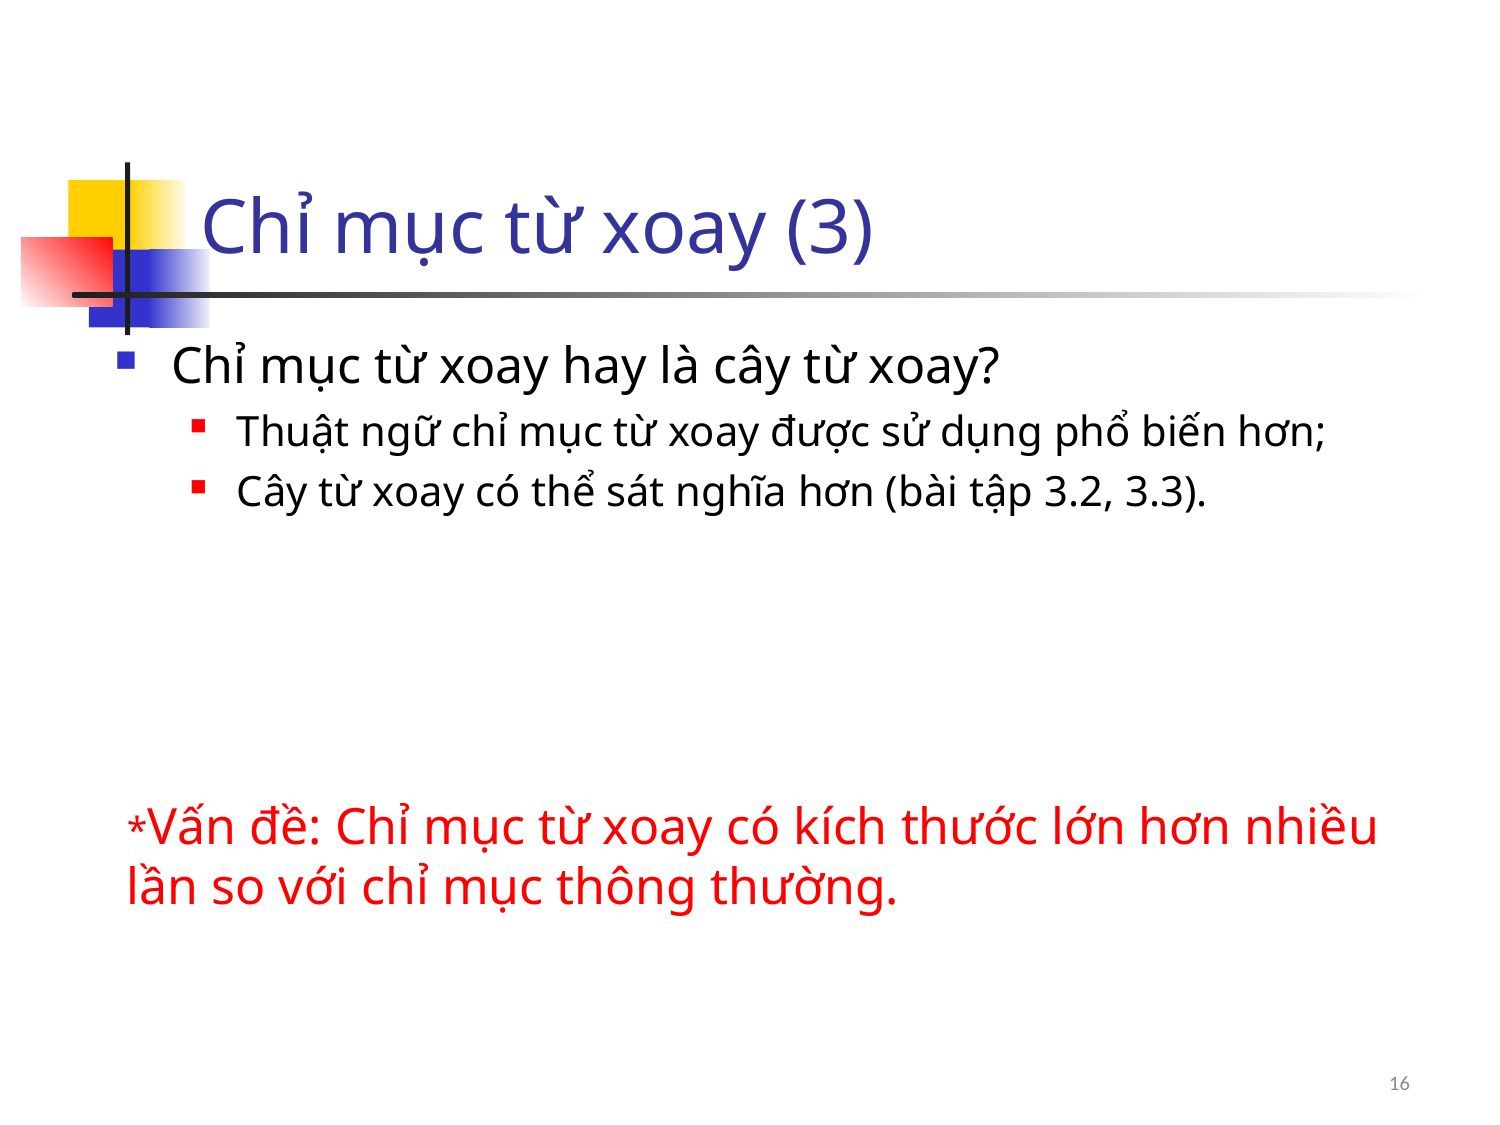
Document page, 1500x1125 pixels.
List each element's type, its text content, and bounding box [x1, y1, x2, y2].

text_box Chỉ mục từ xoay (3) [185, 49, 1460, 277]
text_box *Vấn đề: Chỉ mục từ xoay có kích thước lớn hơn nhiều lần so với chỉ mục thông thường. [112, 786, 1425, 983]
text_box <number> [1074, 1062, 1426, 1103]
text_box Chỉ mục từ xoay hay là cây từ xoay? Thuật ngữ chỉ mục từ xoay được sử dụng phổ biến hơn; Cây từ xoay có thể sát nghĩa hơn (bài tập 3.2, 3.3). [100, 326, 1442, 669]
